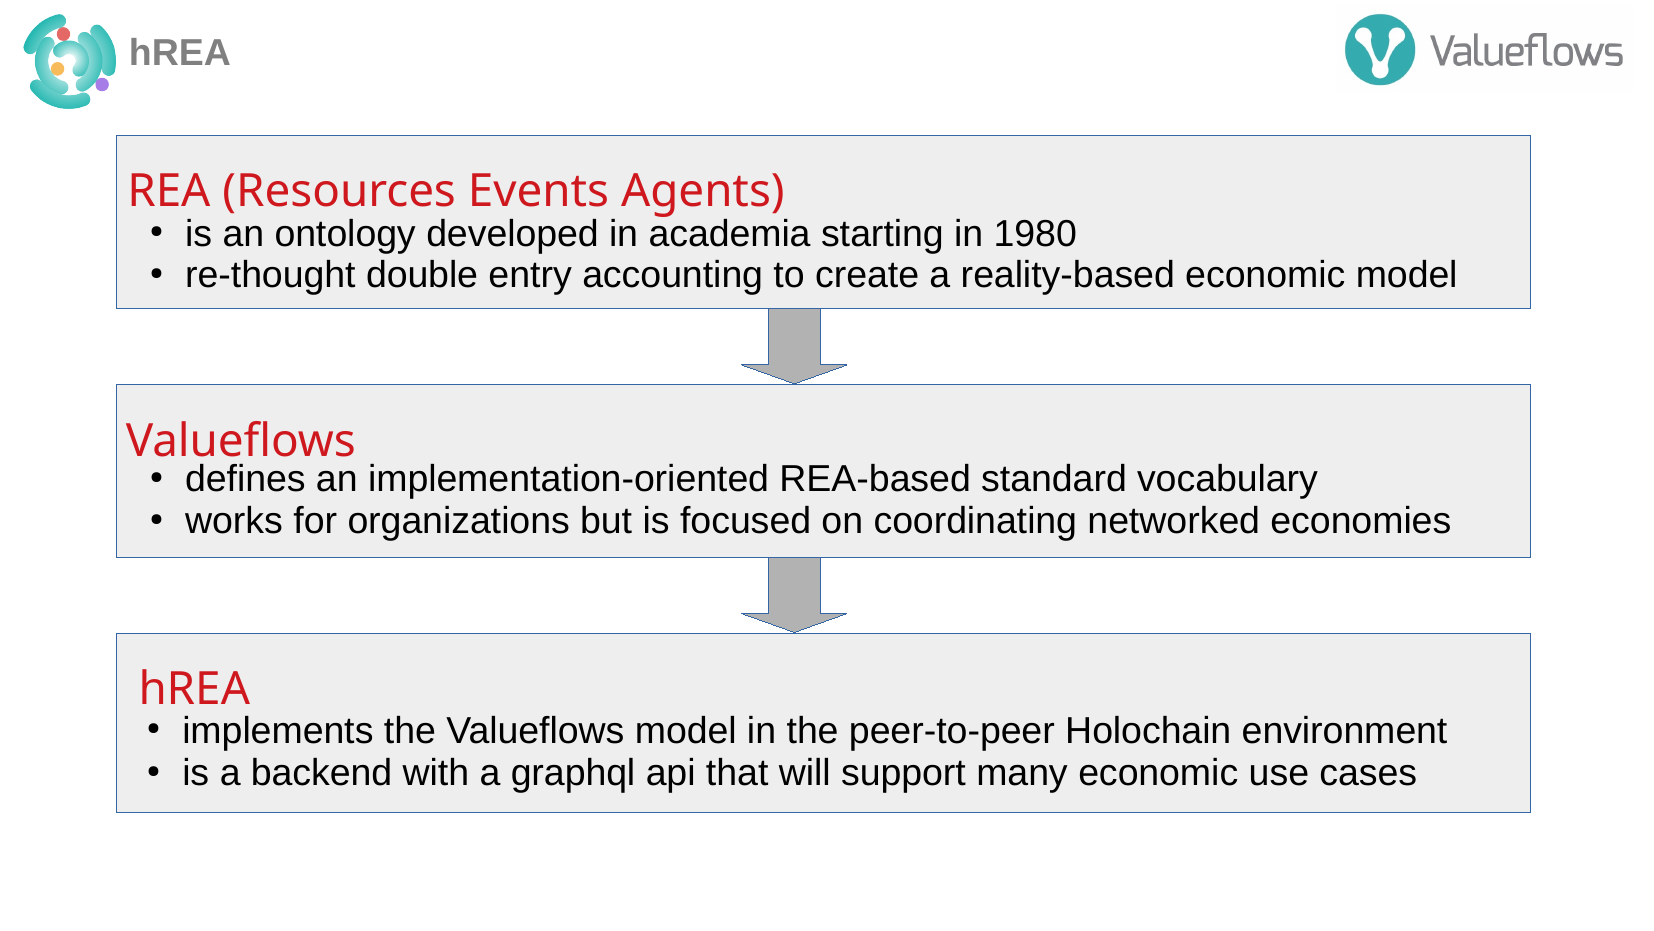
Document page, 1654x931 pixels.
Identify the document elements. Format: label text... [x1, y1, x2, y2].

text_box is an ontology developed in academia starting in 1980 re-thought double entry accounting to create a reality-based economic model [135, 204, 1531, 346]
text_box defines an implementation-oriented REA-based standard vocabulary works for organizations but is focused on coordinating networked economies [135, 450, 1501, 592]
text_box [116, 592, 1531, 813]
text_box Valueflows [68, 399, 413, 490]
text_box [116, 490, 135, 558]
text_box implements the Valueflows model in the peer-to-peer Holochain environment is a backend with a graphql api that will support many economic use cases [132, 701, 1501, 801]
picture [21, 13, 116, 109]
text_box hREA [74, 648, 314, 739]
picture [1335, 3, 1633, 94]
text_box [116, 346, 1531, 558]
text_box [116, 241, 135, 309]
text_box [116, 135, 1531, 204]
text_box REA (Resources Events Agents) [51, 150, 862, 241]
text_box hREA [114, 24, 250, 81]
